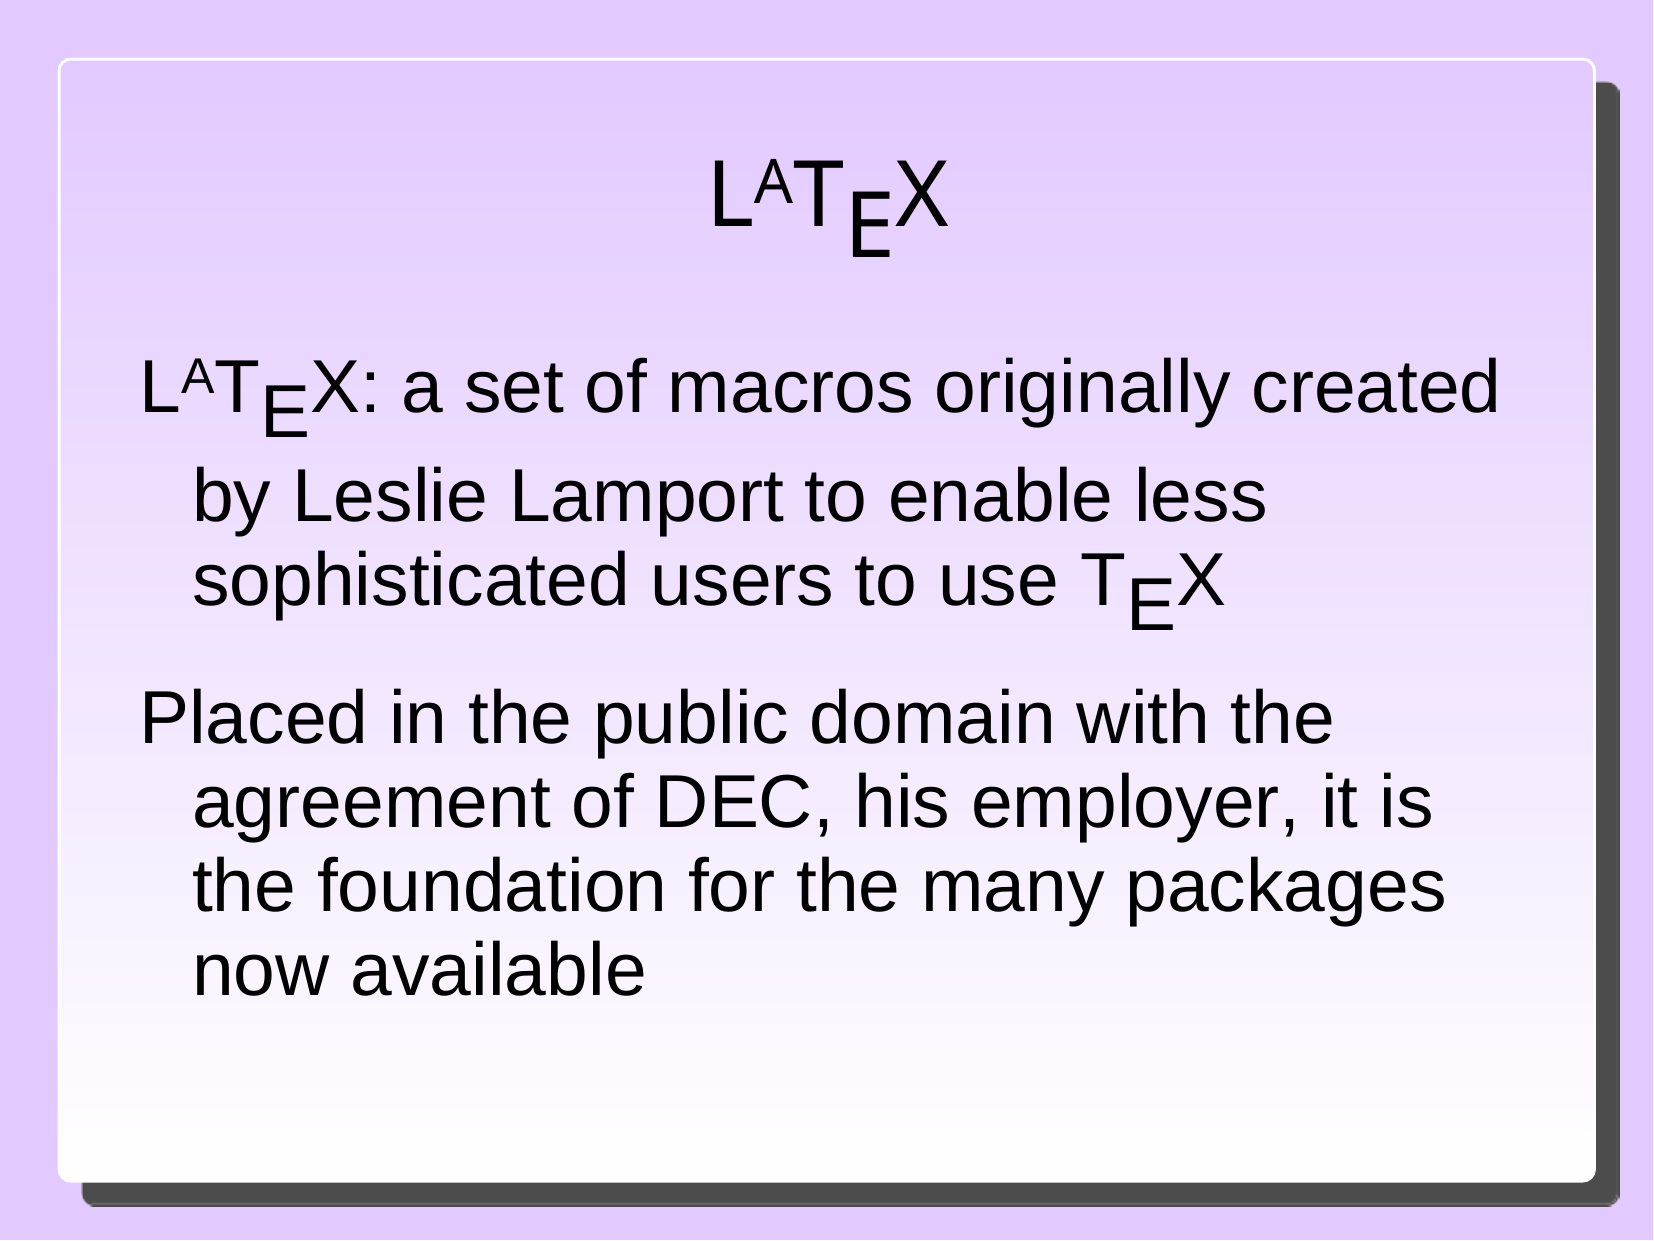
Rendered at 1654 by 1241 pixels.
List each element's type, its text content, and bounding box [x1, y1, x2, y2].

title LATEX [121, 102, 1534, 311]
list LATEX: a set of macros originally created by Leslie Lamport to enable less sophisticated users to use TEX Placed in the public domain with the agreement of DEC, his employer, it is the foundation for the many packages now available [121, 344, 1534, 1127]
